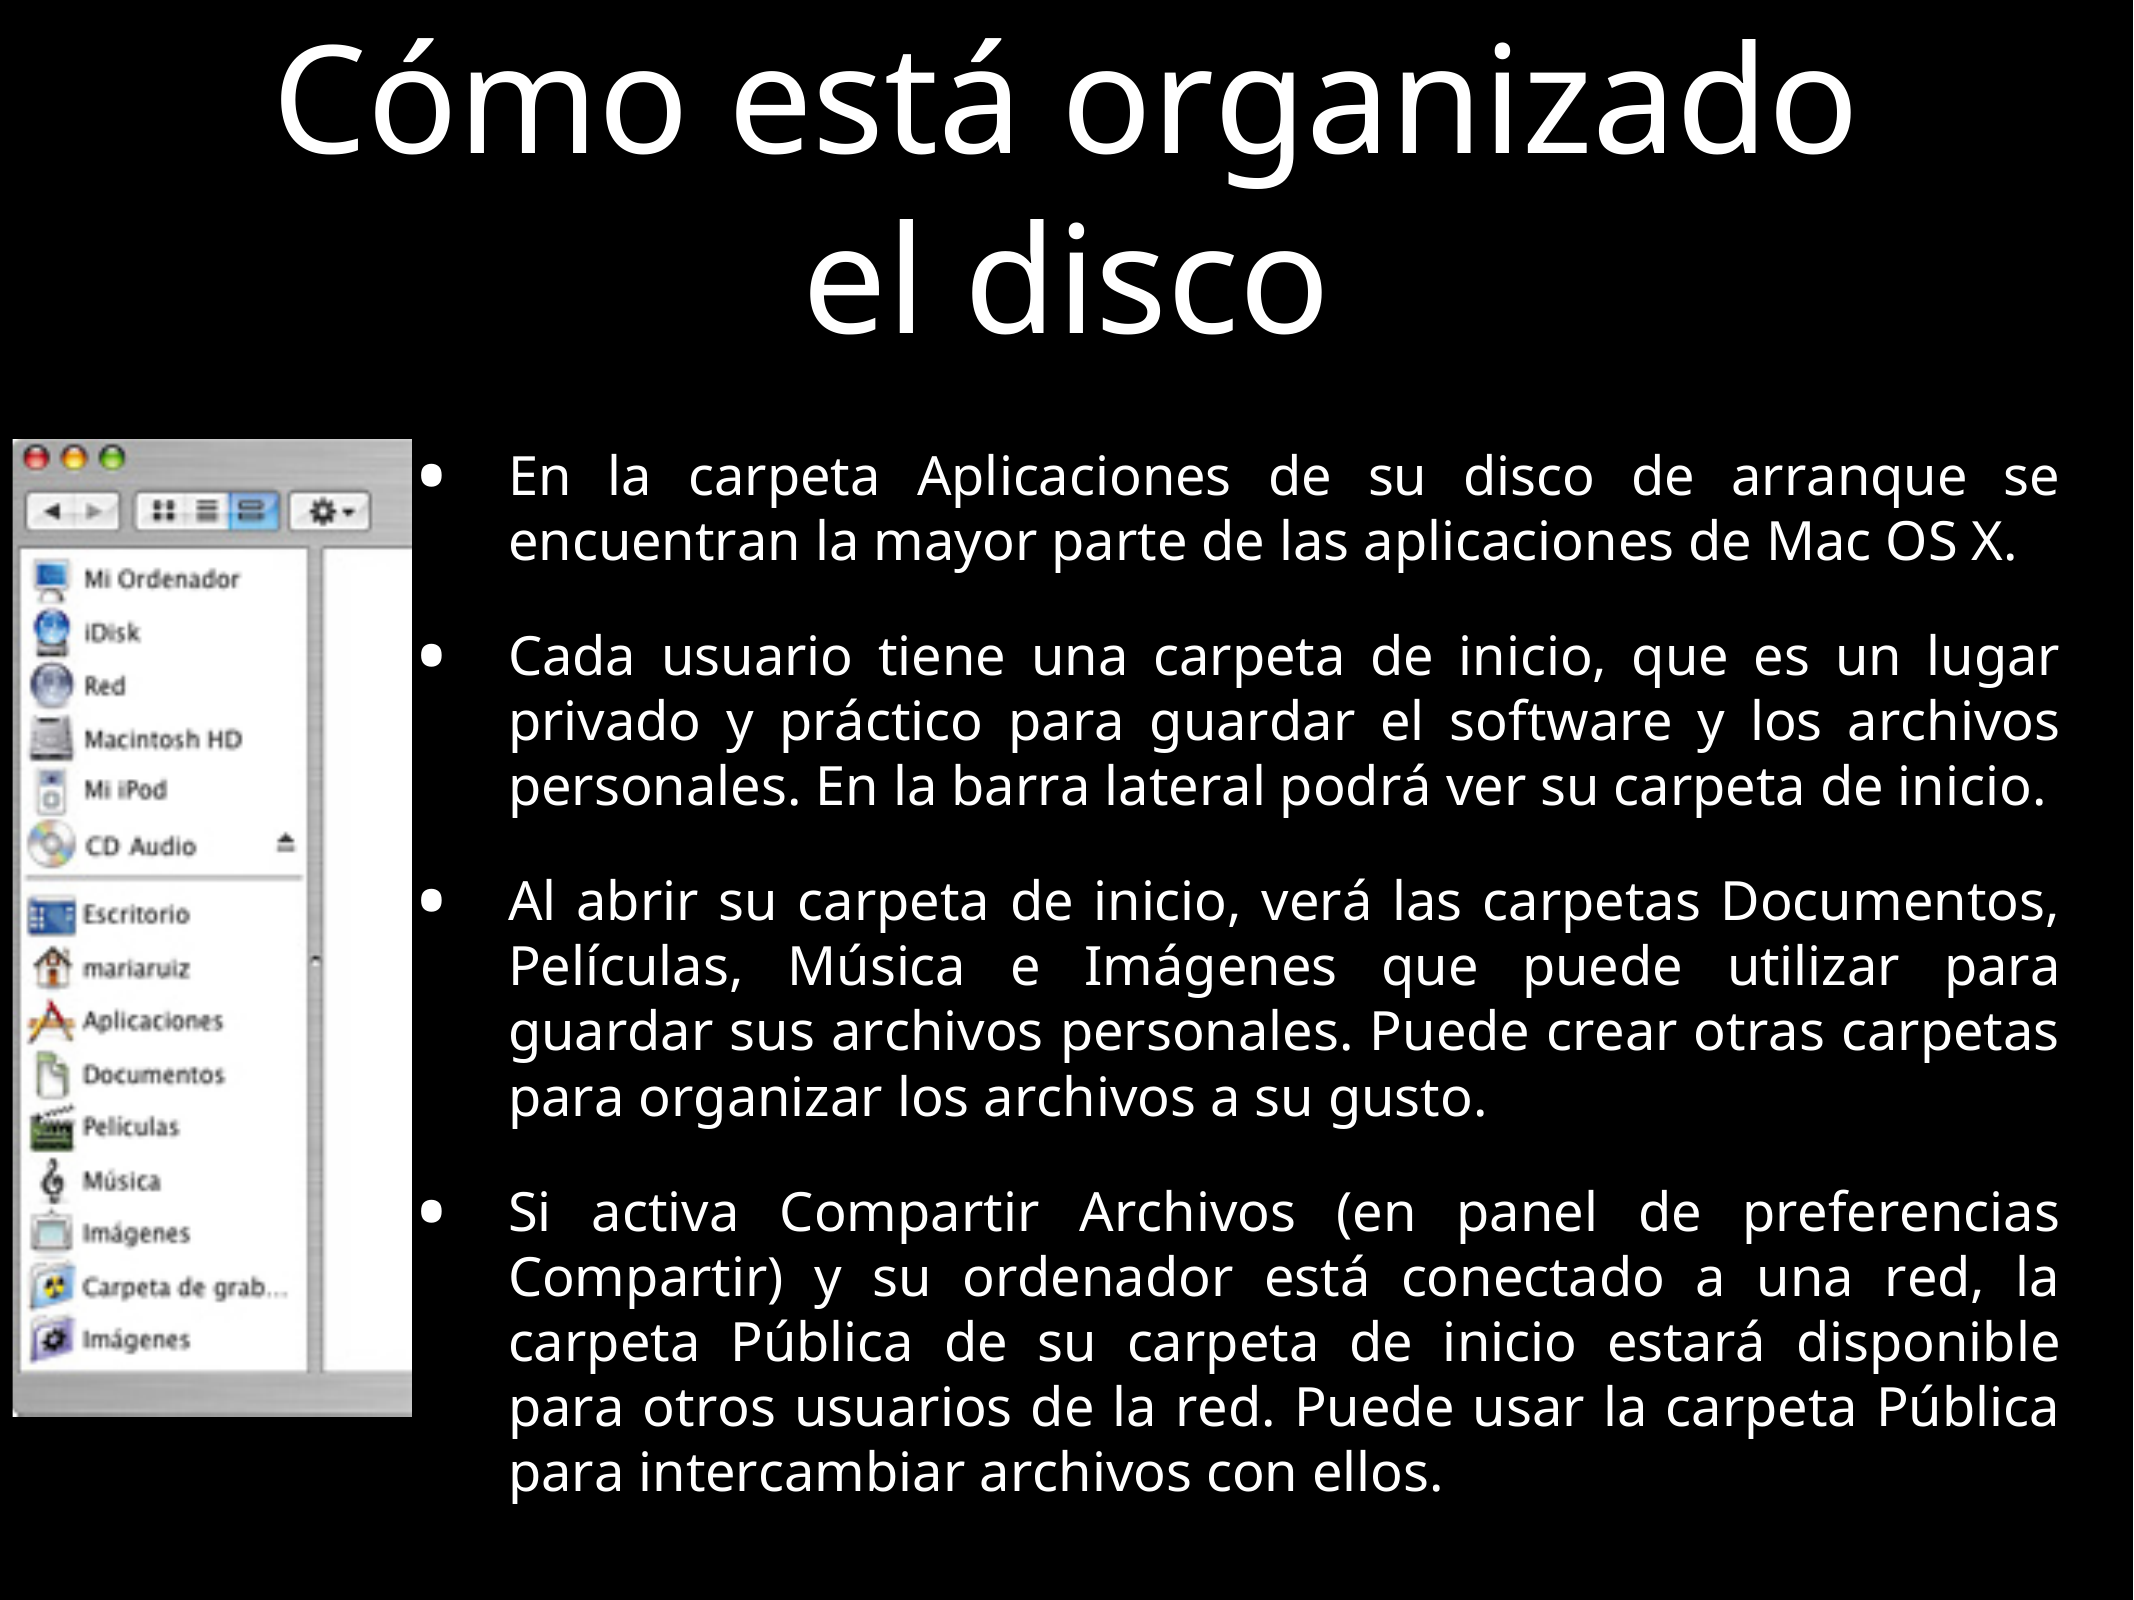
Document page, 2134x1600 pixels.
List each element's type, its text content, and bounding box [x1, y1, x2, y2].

list En la carpeta Aplicaciones de su disco de arranque se encuentran la mayor parte de las aplicaciones de Mac OS X. Cada usuario tiene una carpeta de inicio, que es un lugar privado y práctico para guardar el software y los archivos personales. En la barra lateral podrá ver su carpeta de inicio. Al abrir su carpeta de inicio, verá las carpetas Documentos, Películas, Música e Imágenes que puede utilizar para guardar sus archivos personales. Puede crear otras carpetas para organizar los archivos a su gusto. Si activa Compartir Archivos (en panel de preferencias Compartir) y su ordenador está conectado a una red, la carpeta Pública de su carpeta de inicio estará disponible para otros usuarios de la red. Puede usar la carpeta Pública para intercambiar archivos con ellos. [354, 353, 2071, 1590]
picture [12, 439, 415, 1421]
title Cómo está organizado el disco [208, 0, 1925, 372]
